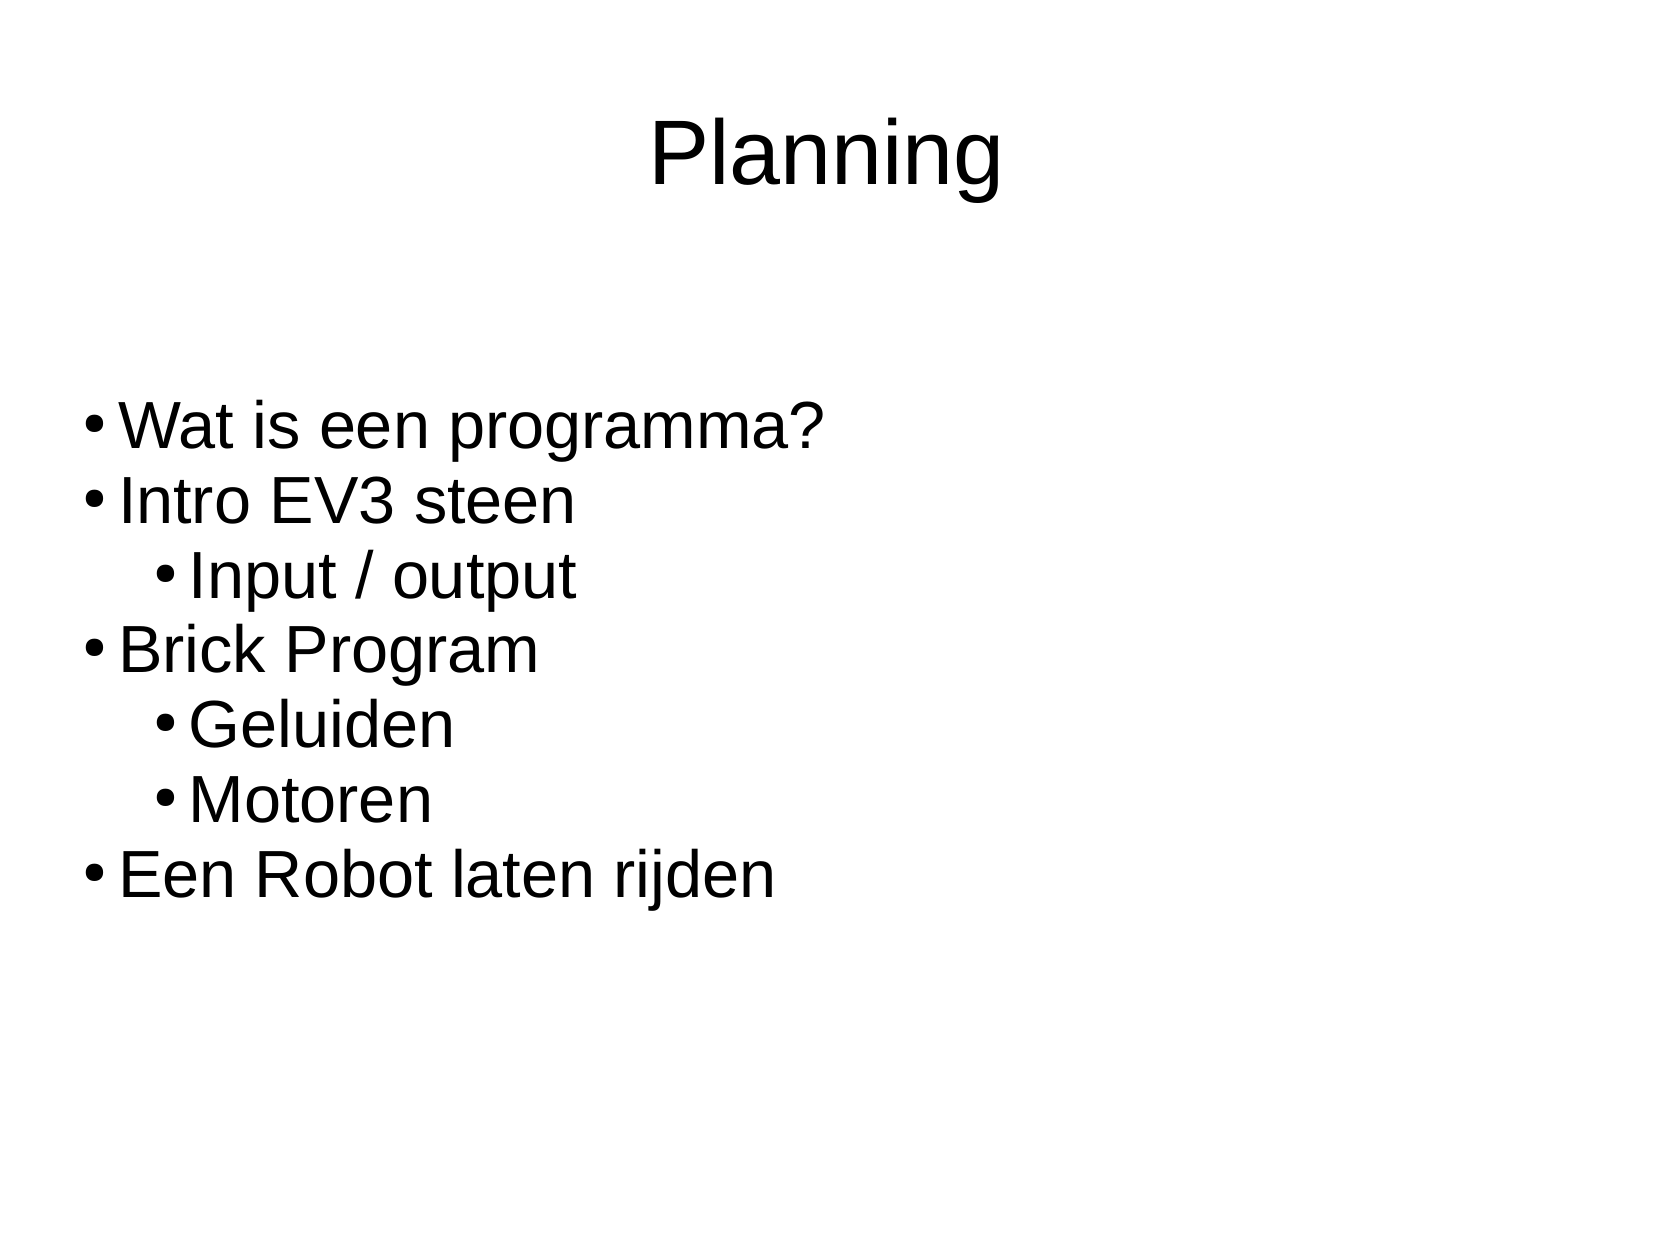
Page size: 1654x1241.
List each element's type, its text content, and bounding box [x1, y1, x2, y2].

title Planning [82, 49, 1571, 257]
subtitle Wat is een programma? Intro EV3 steen Input / output Brick Program Geluiden Motoren Een Robot laten rijden [82, 290, 1571, 1010]
